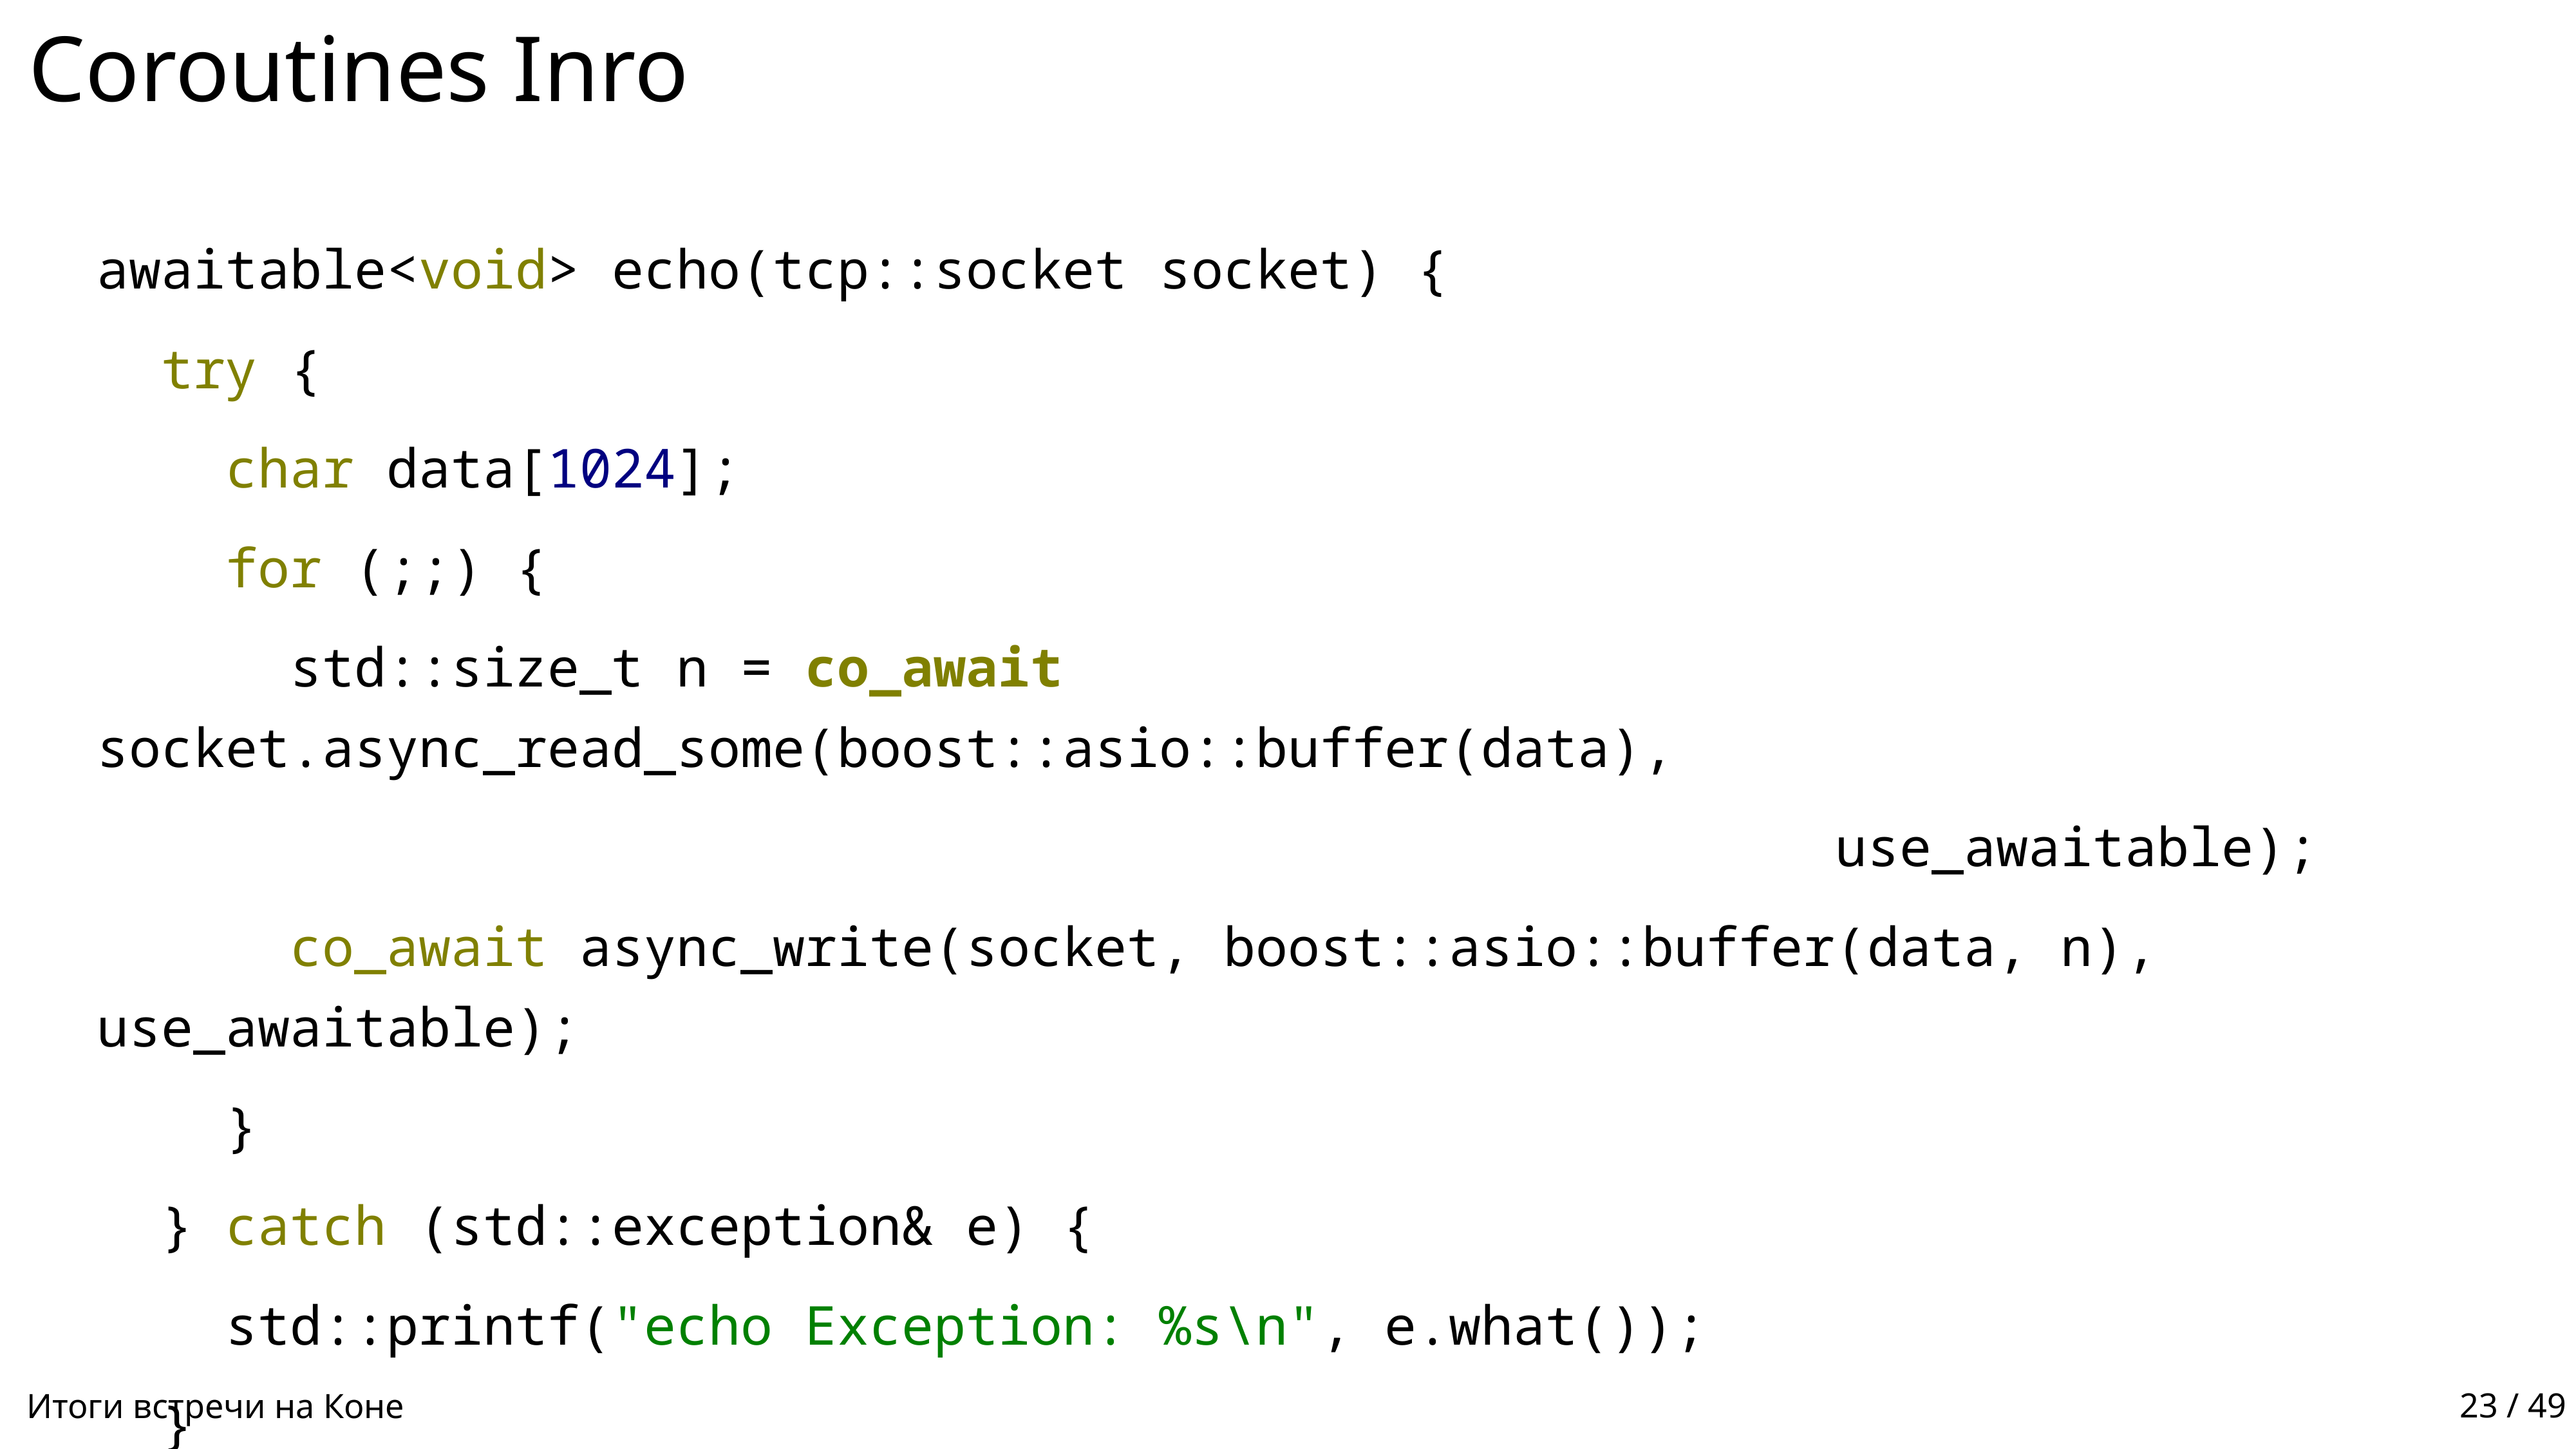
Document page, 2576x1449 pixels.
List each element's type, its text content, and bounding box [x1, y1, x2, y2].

list <number> / 49 [1479, 1376, 2576, 1431]
list Итоги встречи на Коне [17, 1376, 1114, 1431]
list awaitable<void> echo(tcp::socket socket) { try { char data[1024]; for (;;) { std::size_t n = co_await socket.async_read_some(boost::asio::buffer(data), use_awaitable); co_await async_write(socket, boost::asio::buffer(data, n), use_awaitable); } } catch (std::exception& e) { std::printf("echo Exception: %s\n", e.what()); } } [87, 214, 2550, 1382]
title Coroutines Inro [19, 19, 2550, 155]
